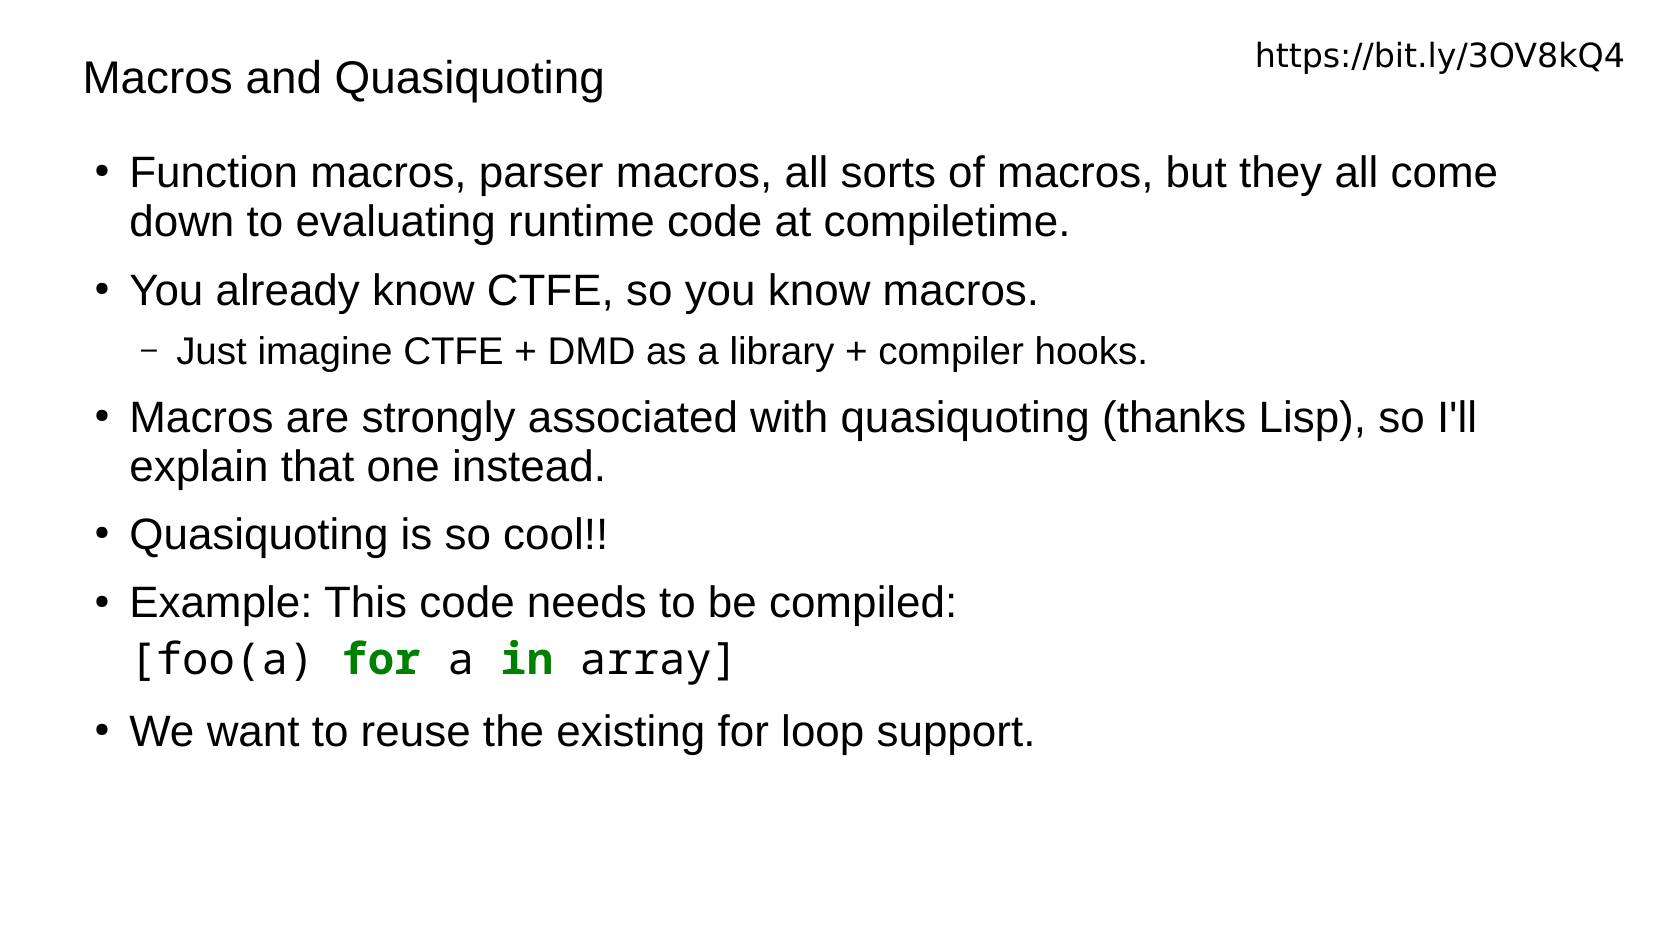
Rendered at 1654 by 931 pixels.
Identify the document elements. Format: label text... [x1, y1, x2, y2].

title Macros and Quasiquoting [82, 37, 1571, 119]
list Function macros, parser macros, all sorts of macros, but they all come down to evaluating runtime code at compiletime. You already know CTFE, so you know macros. Just imagine CTFE + DMD as a library + compiler hooks. Macros are strongly associated with quasiquoting (thanks Lisp), so I'll explain that one instead. Quasiquoting is so cool!! Example: This code needs to be compiled: [foo(a) for a in array] We want to reuse the existing for loop support. [82, 147, 1571, 758]
